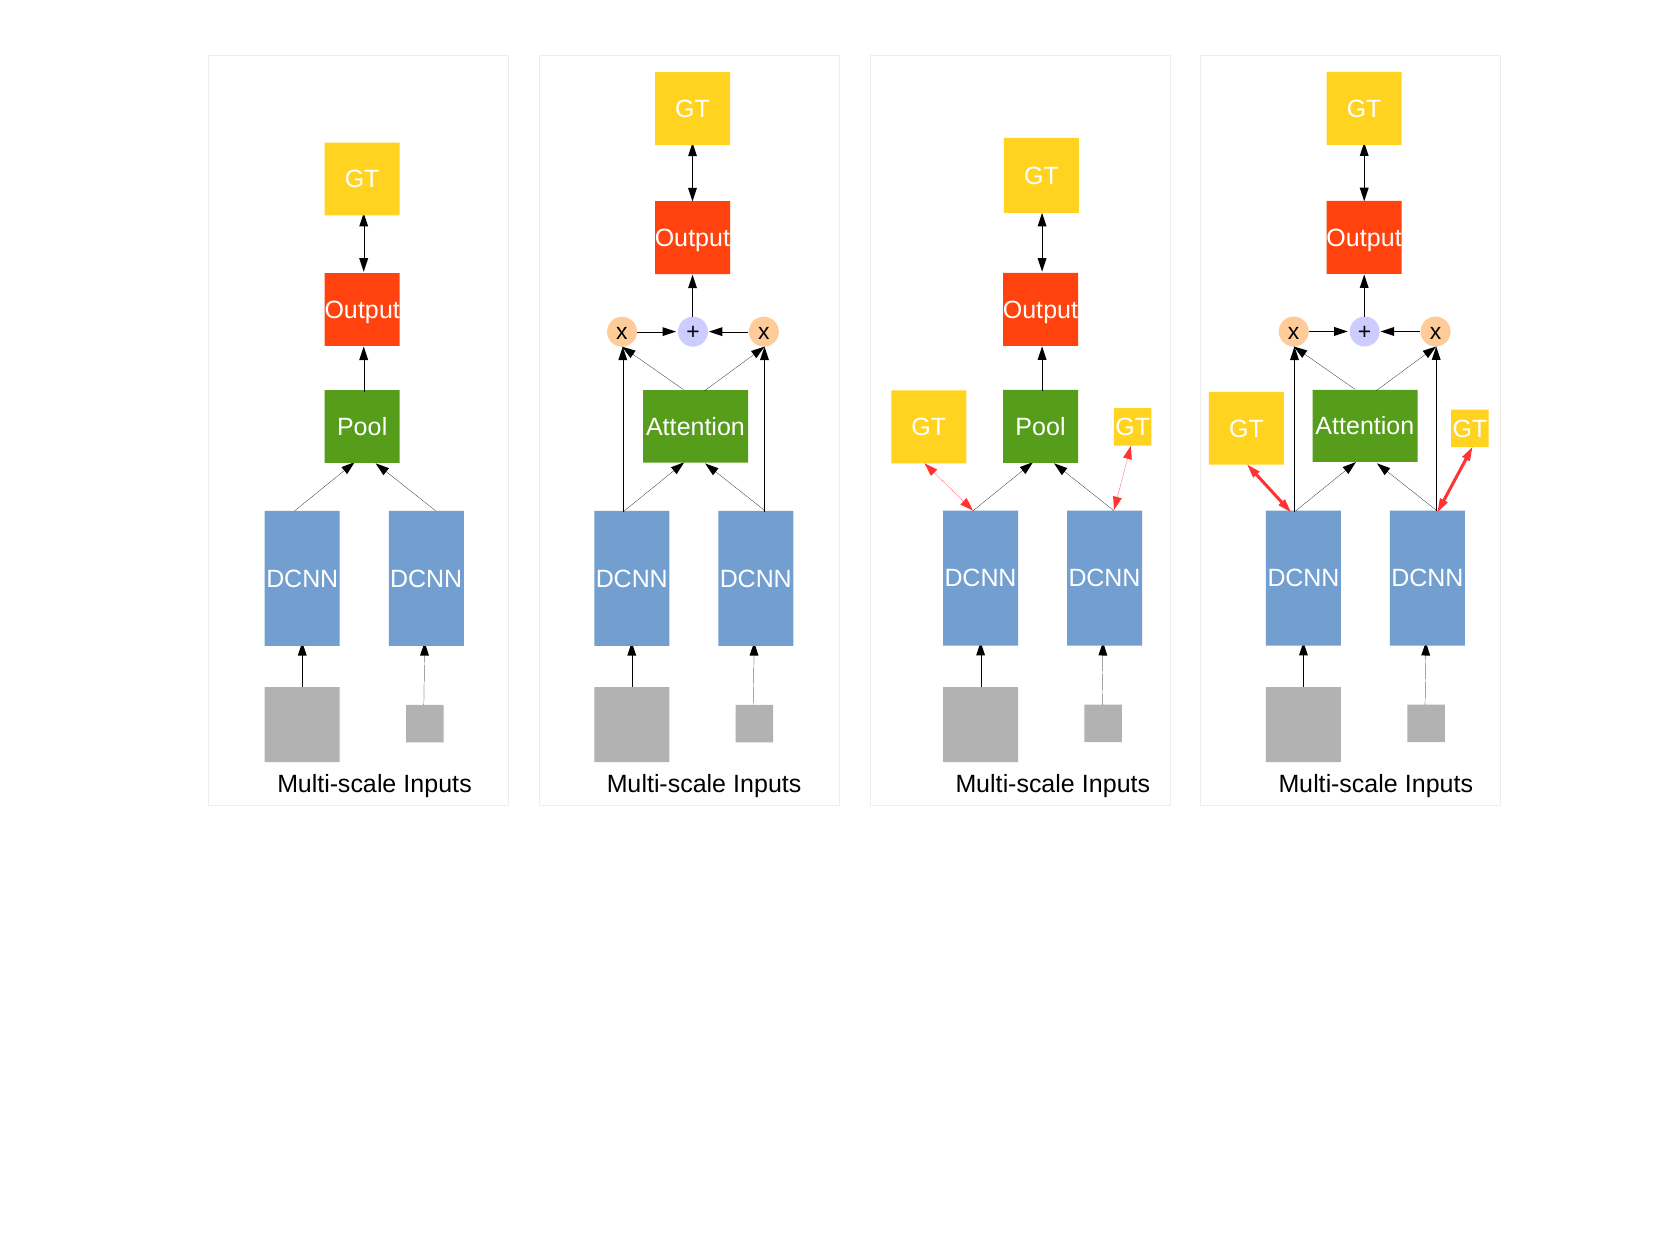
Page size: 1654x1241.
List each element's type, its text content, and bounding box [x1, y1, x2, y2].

text_box GT [1113, 408, 1152, 446]
text_box Output [1326, 200, 1402, 274]
text_box DCNN [1265, 510, 1341, 646]
text_box Multi-scale Inputs [1263, 762, 1489, 805]
text_box Multi-scale Inputs [592, 762, 817, 805]
text_box x [748, 316, 779, 347]
text_box Output [1003, 272, 1079, 346]
text_box x [607, 316, 638, 347]
text_box Attention [643, 390, 749, 463]
text_box Multi-scale Inputs [262, 762, 488, 805]
text_box Multi-scale Inputs [940, 762, 1166, 805]
text_box Pool [324, 390, 400, 463]
text_box GT [1326, 71, 1402, 145]
text_box GT [324, 142, 400, 216]
text_box DCNN [1067, 510, 1143, 646]
text_box GT [891, 390, 967, 464]
text_box [943, 687, 1019, 762]
text_box GT [1208, 391, 1284, 465]
text_box GT [655, 72, 731, 146]
text_box [1084, 704, 1122, 743]
text_box x [1420, 316, 1451, 347]
text_box [1407, 704, 1445, 743]
text_box GT [1451, 409, 1489, 448]
text_box Attention [1312, 389, 1418, 462]
text_box DCNN [594, 510, 670, 646]
text_box [1265, 687, 1341, 762]
text_box x [1278, 316, 1309, 347]
text_box DCNN [1389, 510, 1465, 646]
text_box [735, 704, 774, 743]
text_box [406, 704, 444, 743]
text_box DCNN [943, 510, 1019, 646]
text_box DCNN [718, 510, 794, 646]
text_box [264, 687, 340, 762]
text_box GT [1003, 137, 1079, 213]
text_box Output [658, 231, 670, 244]
text_box + [677, 316, 708, 347]
text_box Output [324, 273, 400, 346]
text_box Output [1006, 303, 1018, 316]
text_box DCNN [264, 510, 340, 646]
text_box Output [655, 201, 731, 275]
text_box DCNN [388, 510, 464, 646]
text_box [594, 687, 670, 762]
text_box + [1349, 316, 1380, 347]
text_box Pool [1003, 389, 1079, 463]
